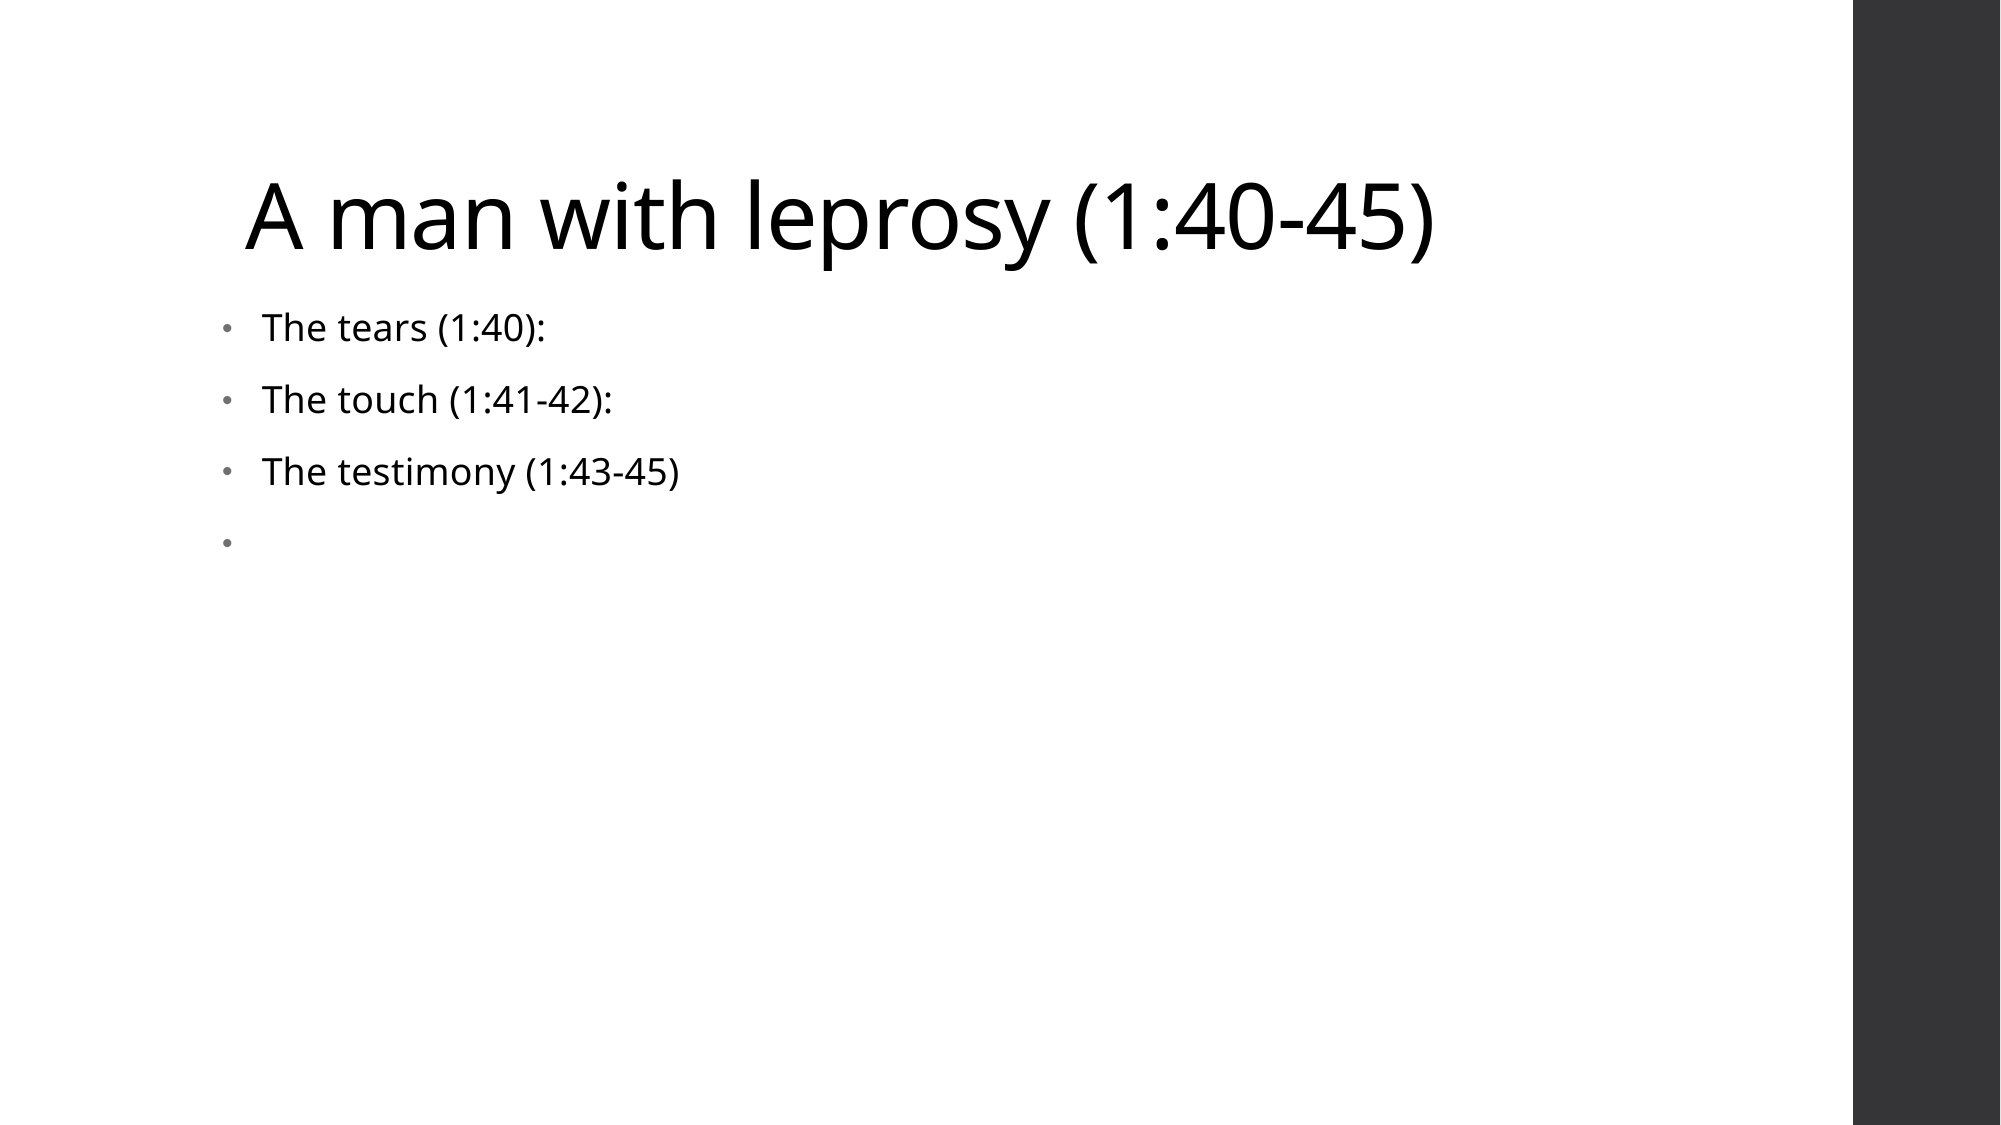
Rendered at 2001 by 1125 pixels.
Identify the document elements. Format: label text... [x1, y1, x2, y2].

title A man with leprosy (1:40-45) [206, 60, 1797, 278]
list The tears (1:40): The touch (1:41-42): The testimony (1:43-45) [206, 299, 1617, 1014]
